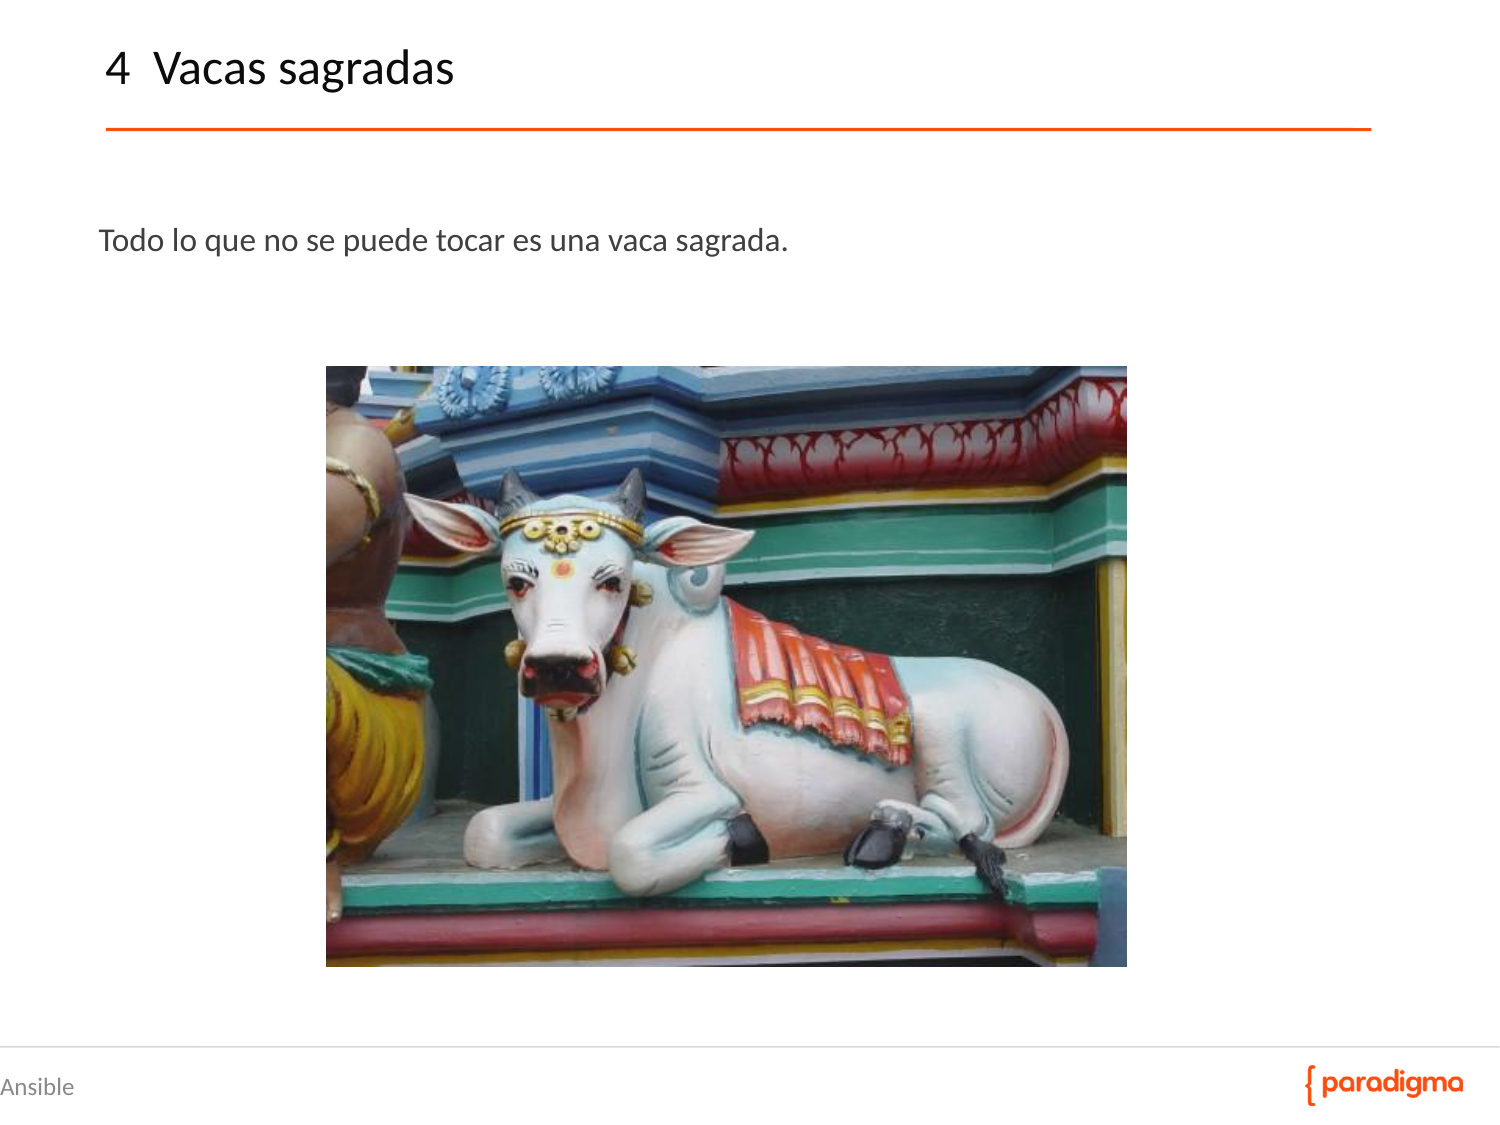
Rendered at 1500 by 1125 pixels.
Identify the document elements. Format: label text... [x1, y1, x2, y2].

picture [326, 366, 1127, 967]
picture [1305, 1065, 1463, 1107]
text_box Todo lo que no se puede tocar es una vaca sagrada. [98, 210, 1387, 1028]
text_box Ansible [0, 1048, 1223, 1125]
text_box 4 Vacas sagradas [105, 0, 1395, 130]
